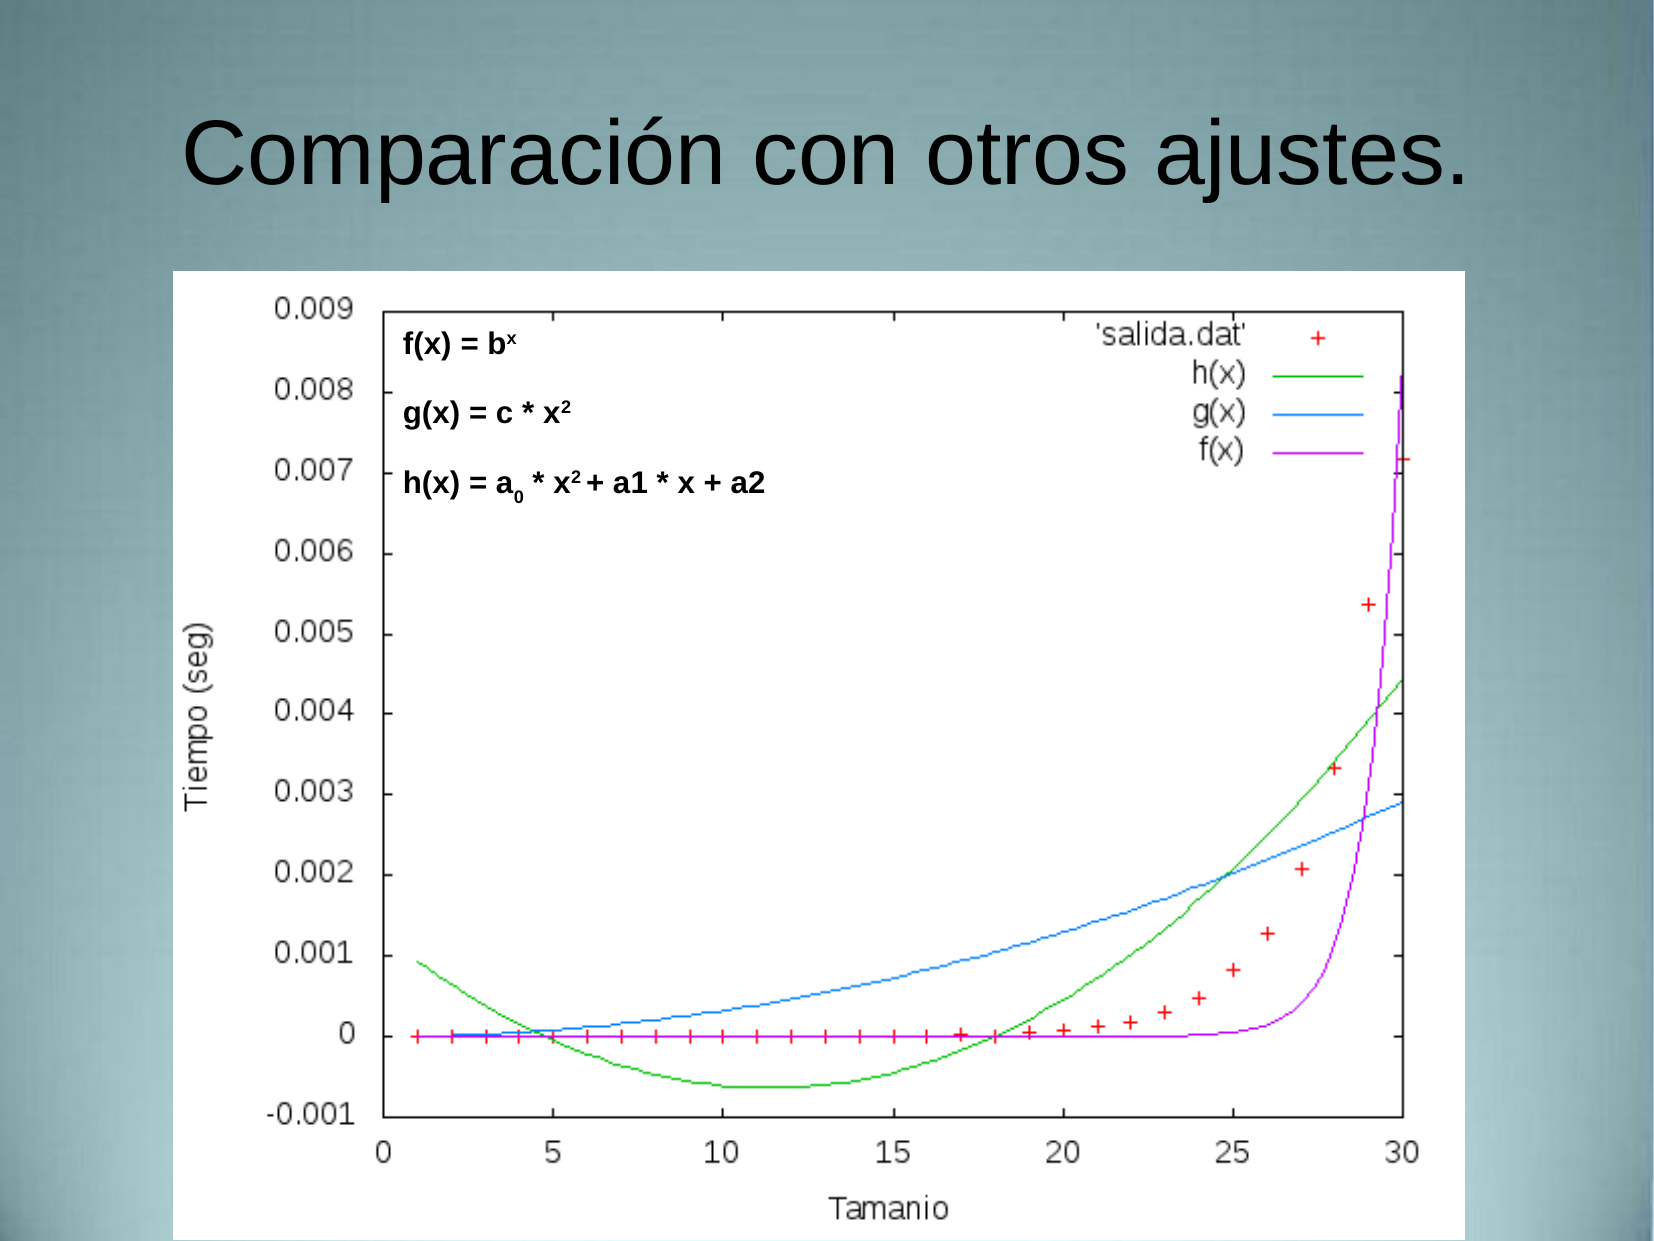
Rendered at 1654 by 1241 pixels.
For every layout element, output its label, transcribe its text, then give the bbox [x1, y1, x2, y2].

text_box f(x) = bx g(x) = c * x2 h(x) = a0 * x2 + a1 * x + a2 [388, 318, 898, 545]
title Comparación con otros ajustes. [82, 49, 1571, 257]
picture [0, 0, 1654, 1241]
